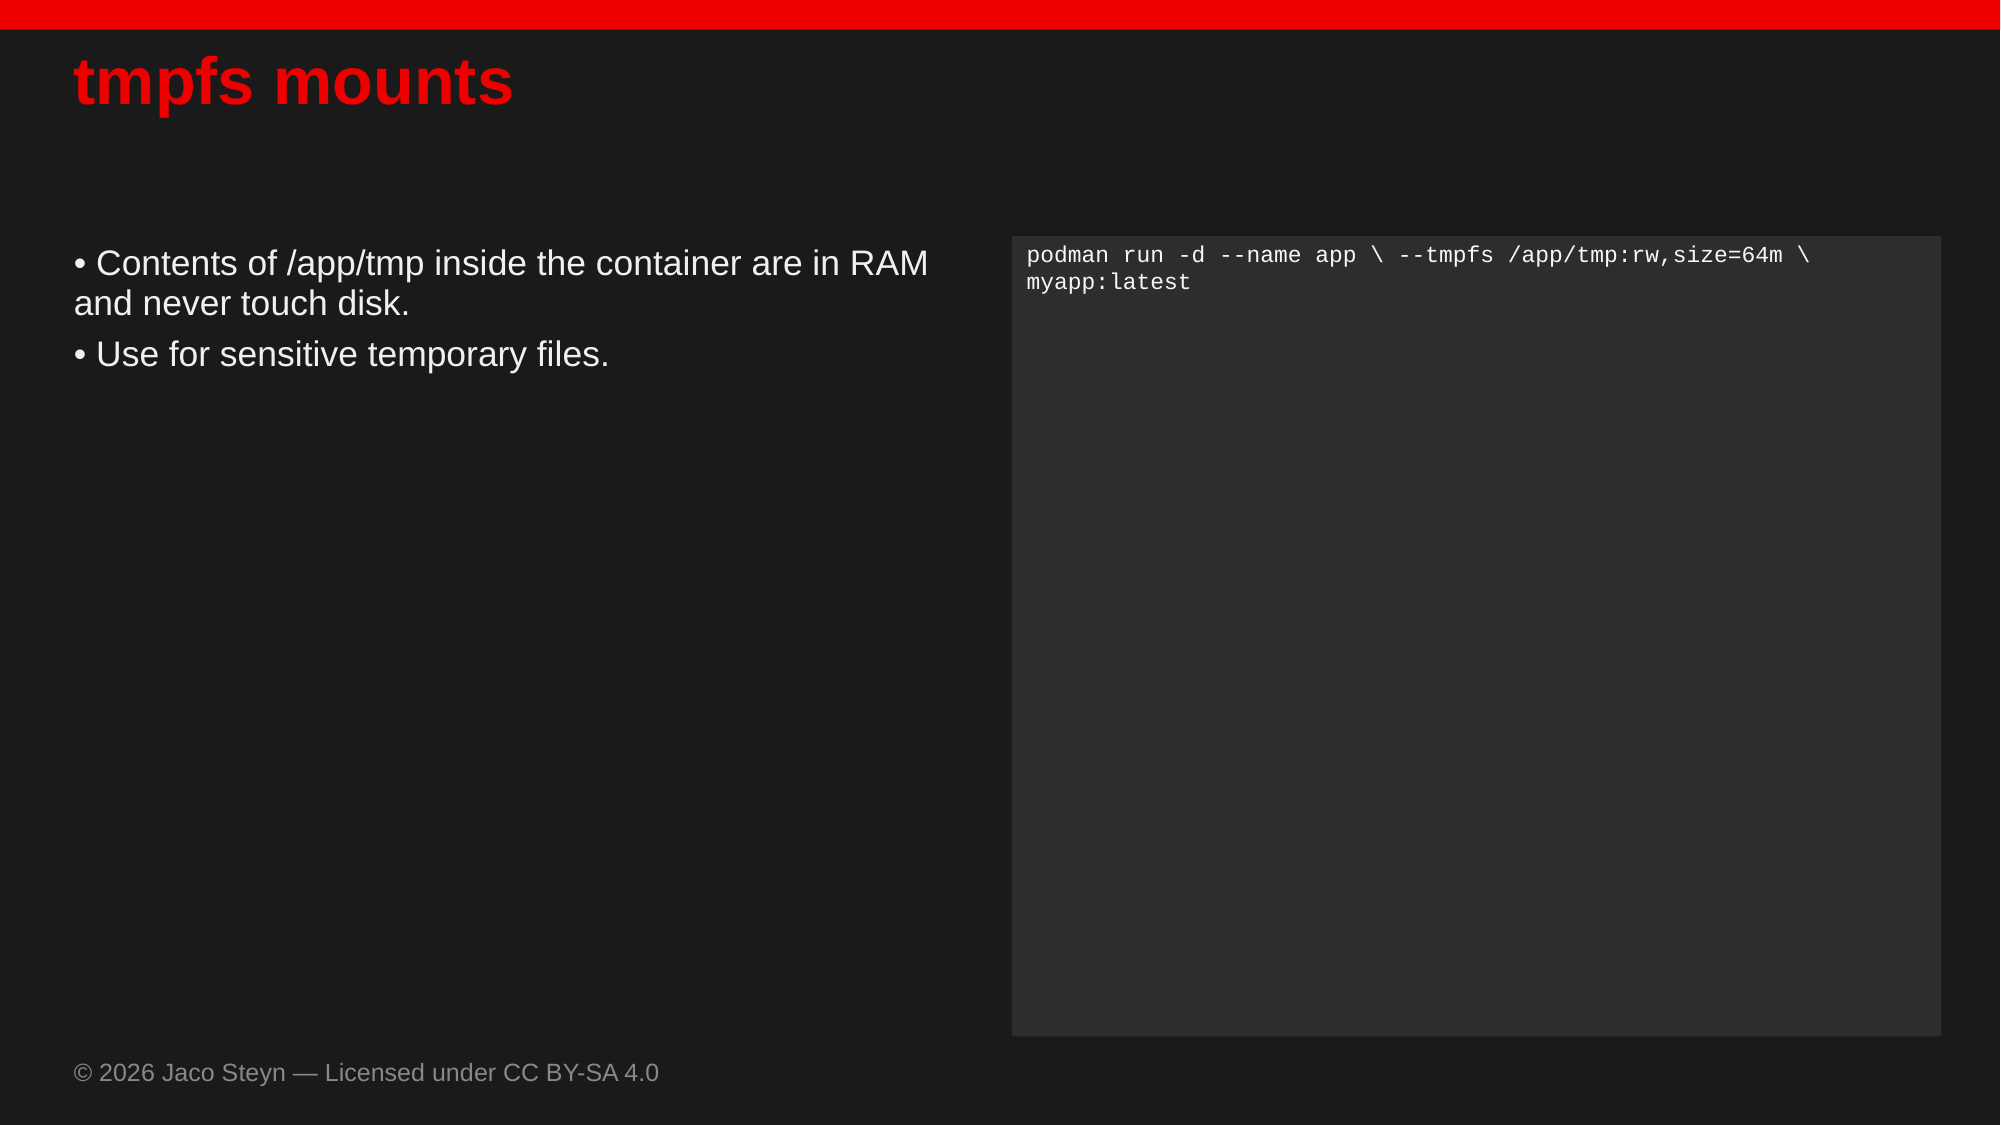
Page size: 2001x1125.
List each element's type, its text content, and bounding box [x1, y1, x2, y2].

text_box tmpfs mounts [59, 36, 1942, 208]
text_box • Contents of /app/tmp inside the container are in RAM and never touch disk. • Use for sensitive temporary files. [59, 236, 989, 1037]
text_box [0, 0, 2001, 30]
text_box © 2026 Jaco Steyn — Licensed under CC BY-SA 4.0 [59, 1051, 1942, 1093]
text_box podman run -d --name app \ --tmpfs /app/tmp:rw,size=64m \ myapp:latest [1011, 236, 1942, 1037]
